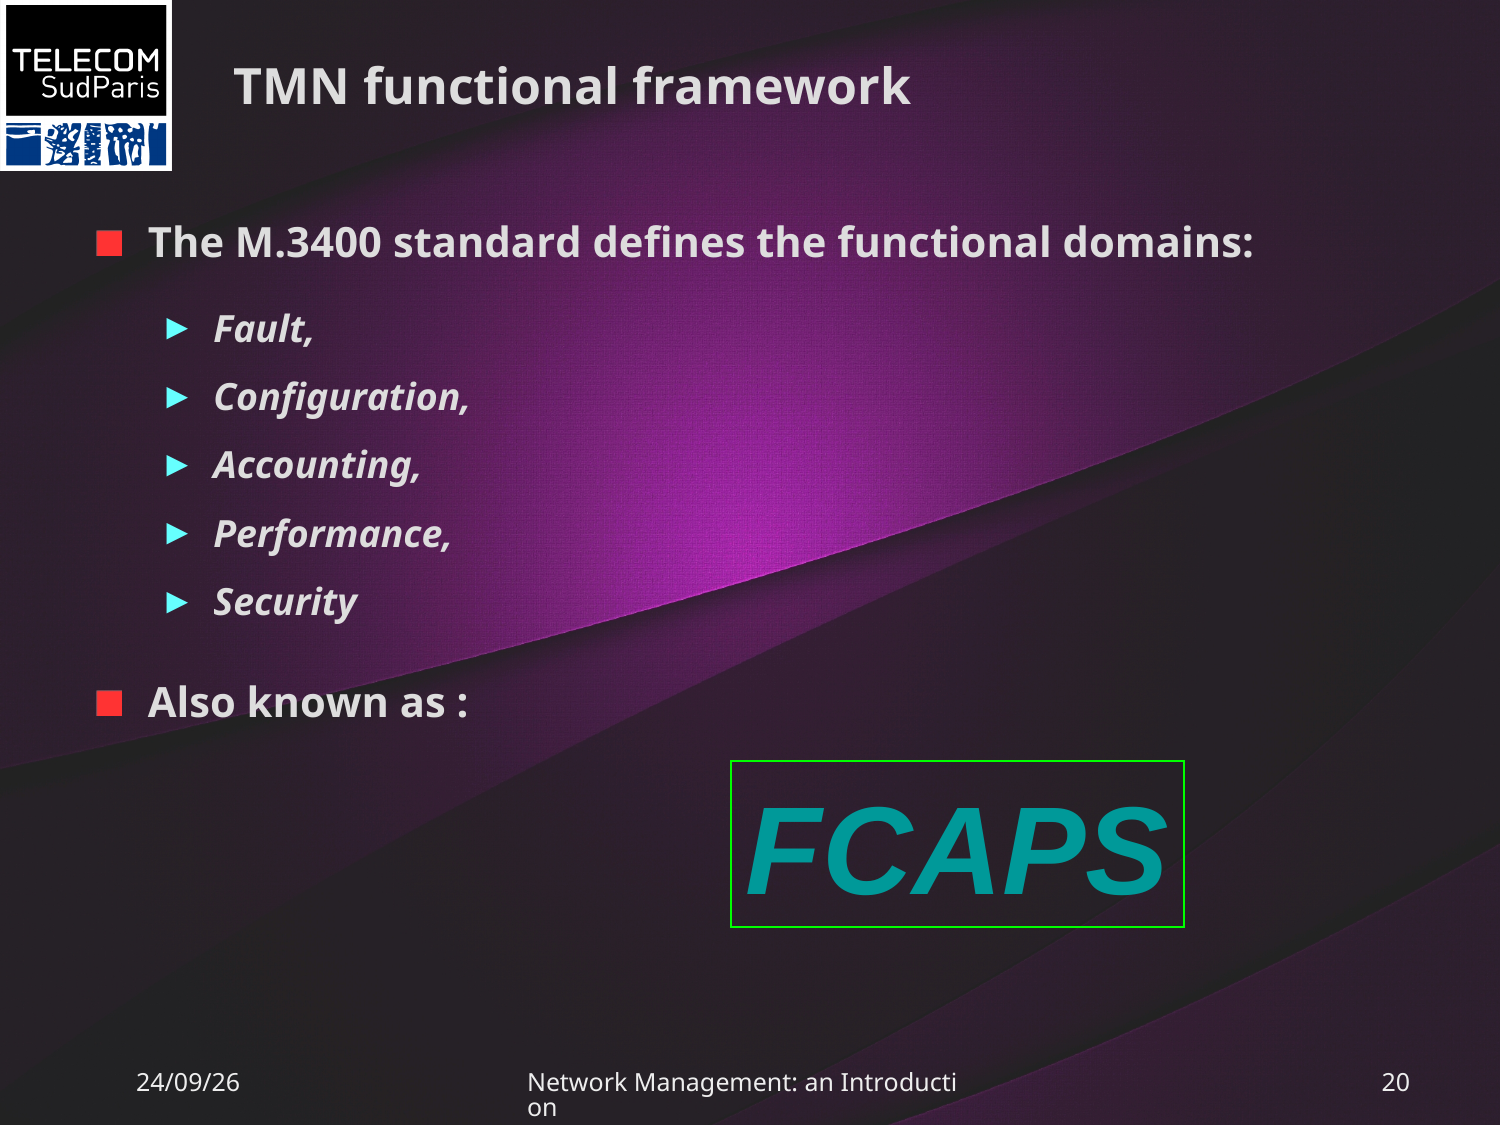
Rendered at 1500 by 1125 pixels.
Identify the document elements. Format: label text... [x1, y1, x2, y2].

list The M.3400 standard defines the functional domains: Fault, Configuration, Accounting, Performance, Security Also known as : [76, 207, 1427, 977]
picture [0, 0, 1500, 1125]
text_box FCAPS [731, 761, 1184, 927]
title TMN functional framework [218, 24, 1412, 144]
